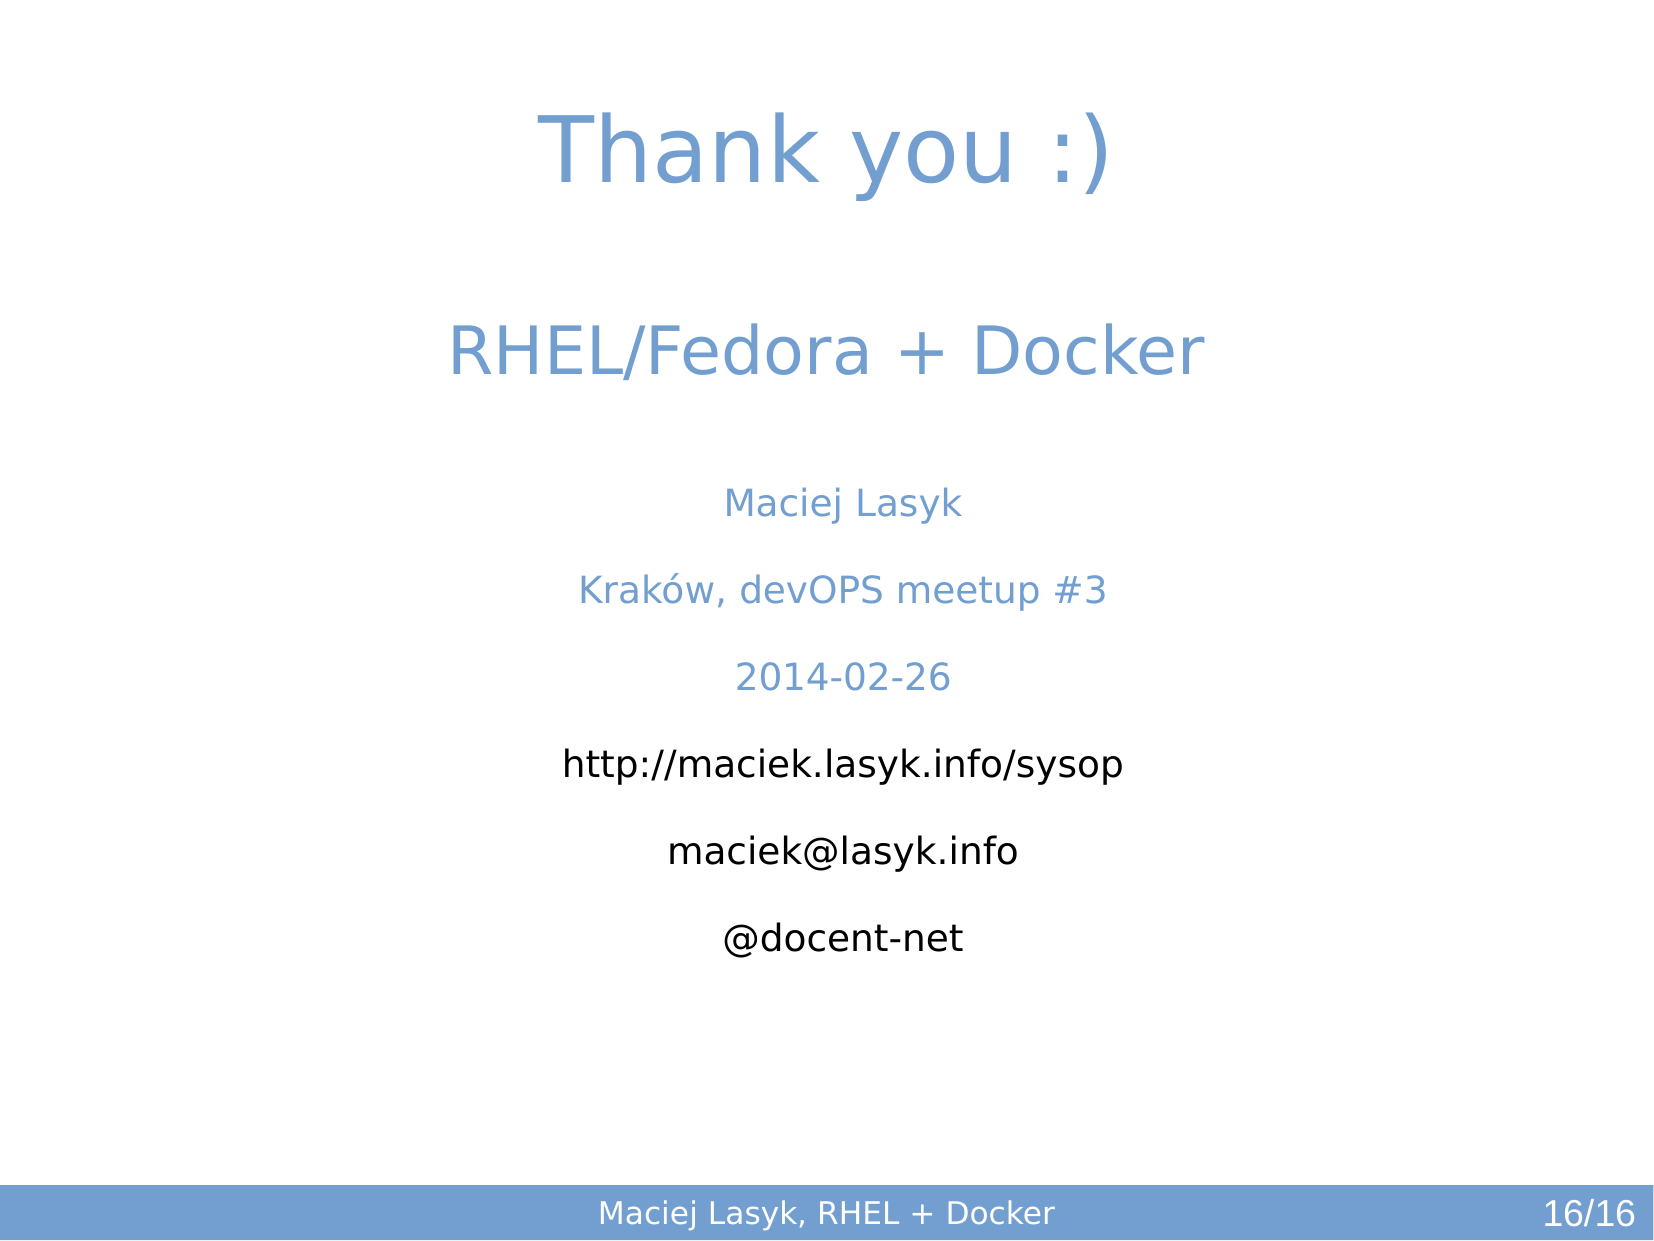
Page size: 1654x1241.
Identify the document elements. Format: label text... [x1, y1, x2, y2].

text_box 16/16 [1527, 1185, 1651, 1241]
text_box Maciej Lasyk Kraków, devOPS meetup #3 2014-02-26 http://maciek.lasyk.info/sysop maciek@lasyk.info @docent-net [547, 474, 1140, 968]
text_box RHEL/Fedora + Docker [432, 305, 1221, 399]
text_box Maciej Lasyk, RHEL + Docker [583, 1188, 1071, 1240]
text_box [0, 1185, 1527, 1241]
text_box Thank you :) [523, 90, 1130, 212]
